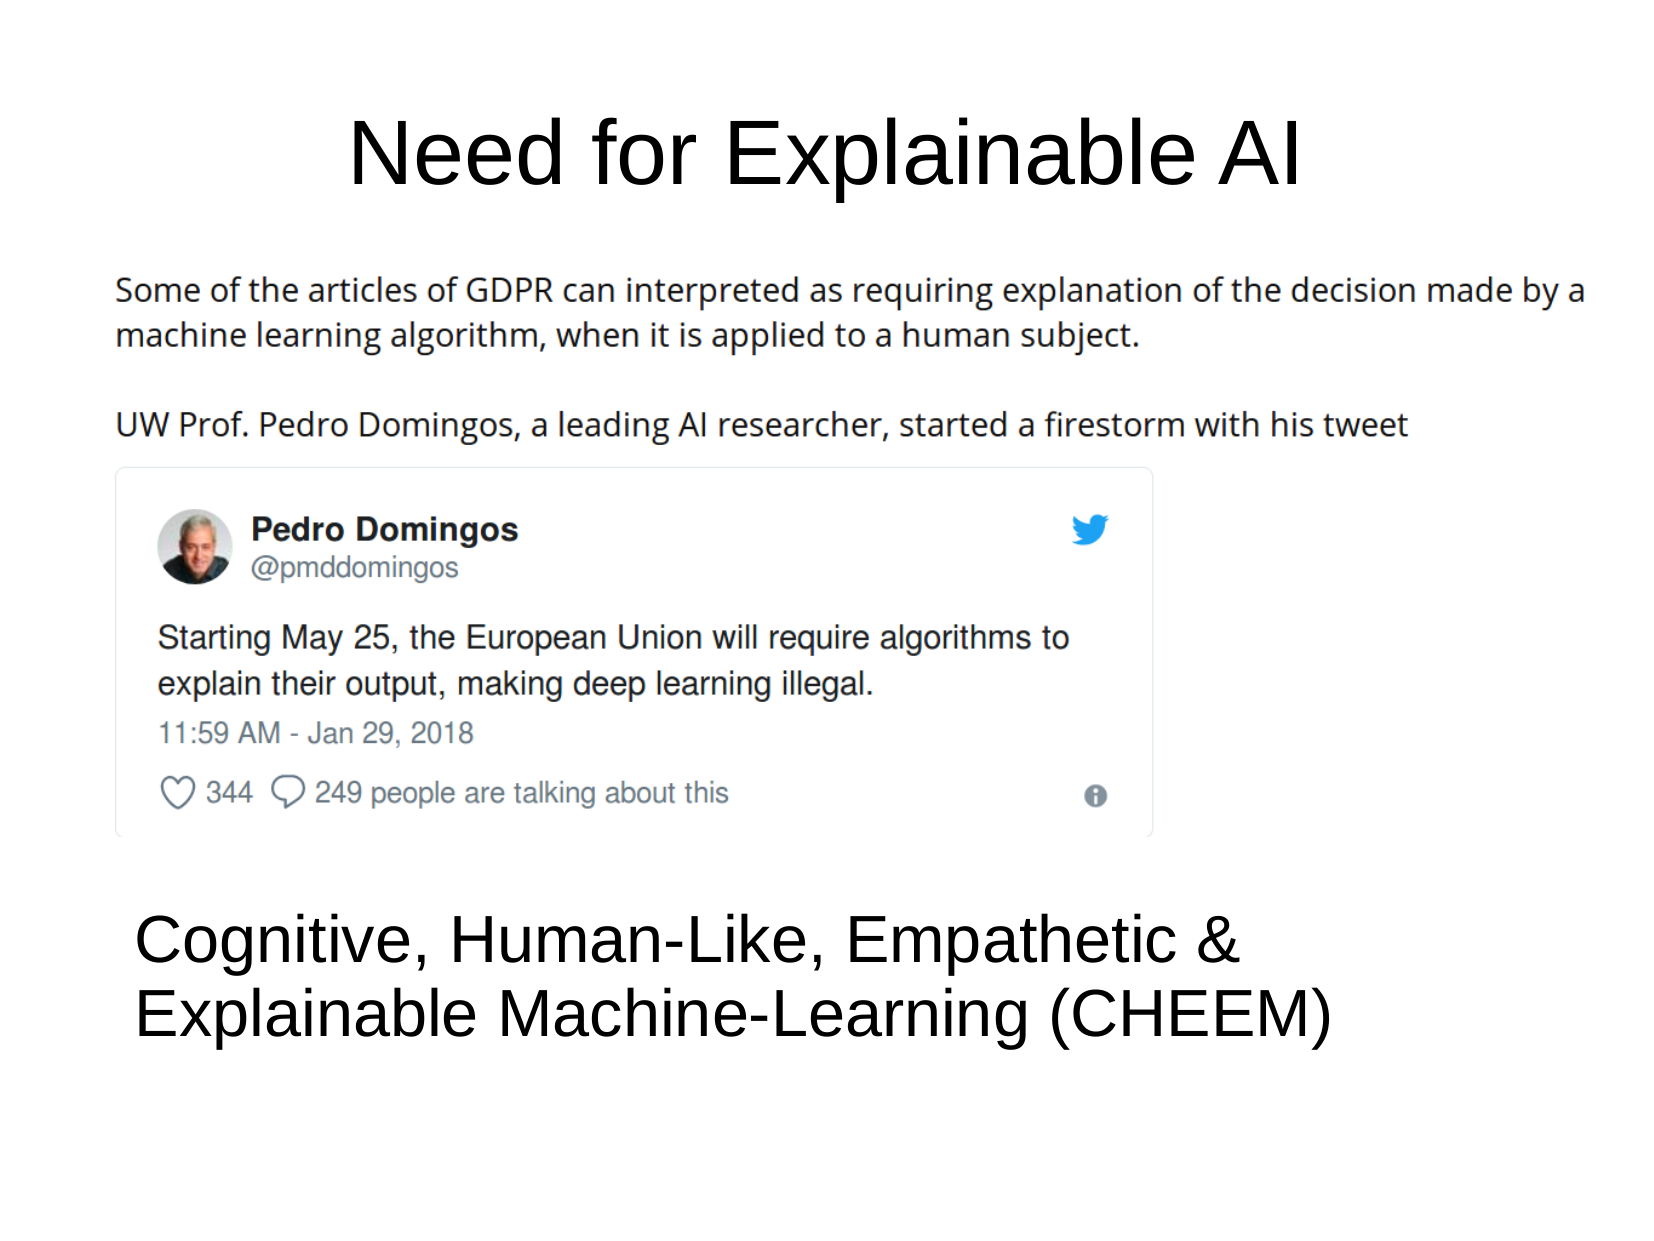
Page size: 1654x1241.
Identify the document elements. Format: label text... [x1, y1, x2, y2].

picture [104, 266, 1613, 837]
text_box Cognitive, Human-Like, Empathetic & Explainable Machine-Learning (CHEEM) [120, 894, 1531, 1059]
title Need for Explainable AI [82, 49, 1571, 257]
